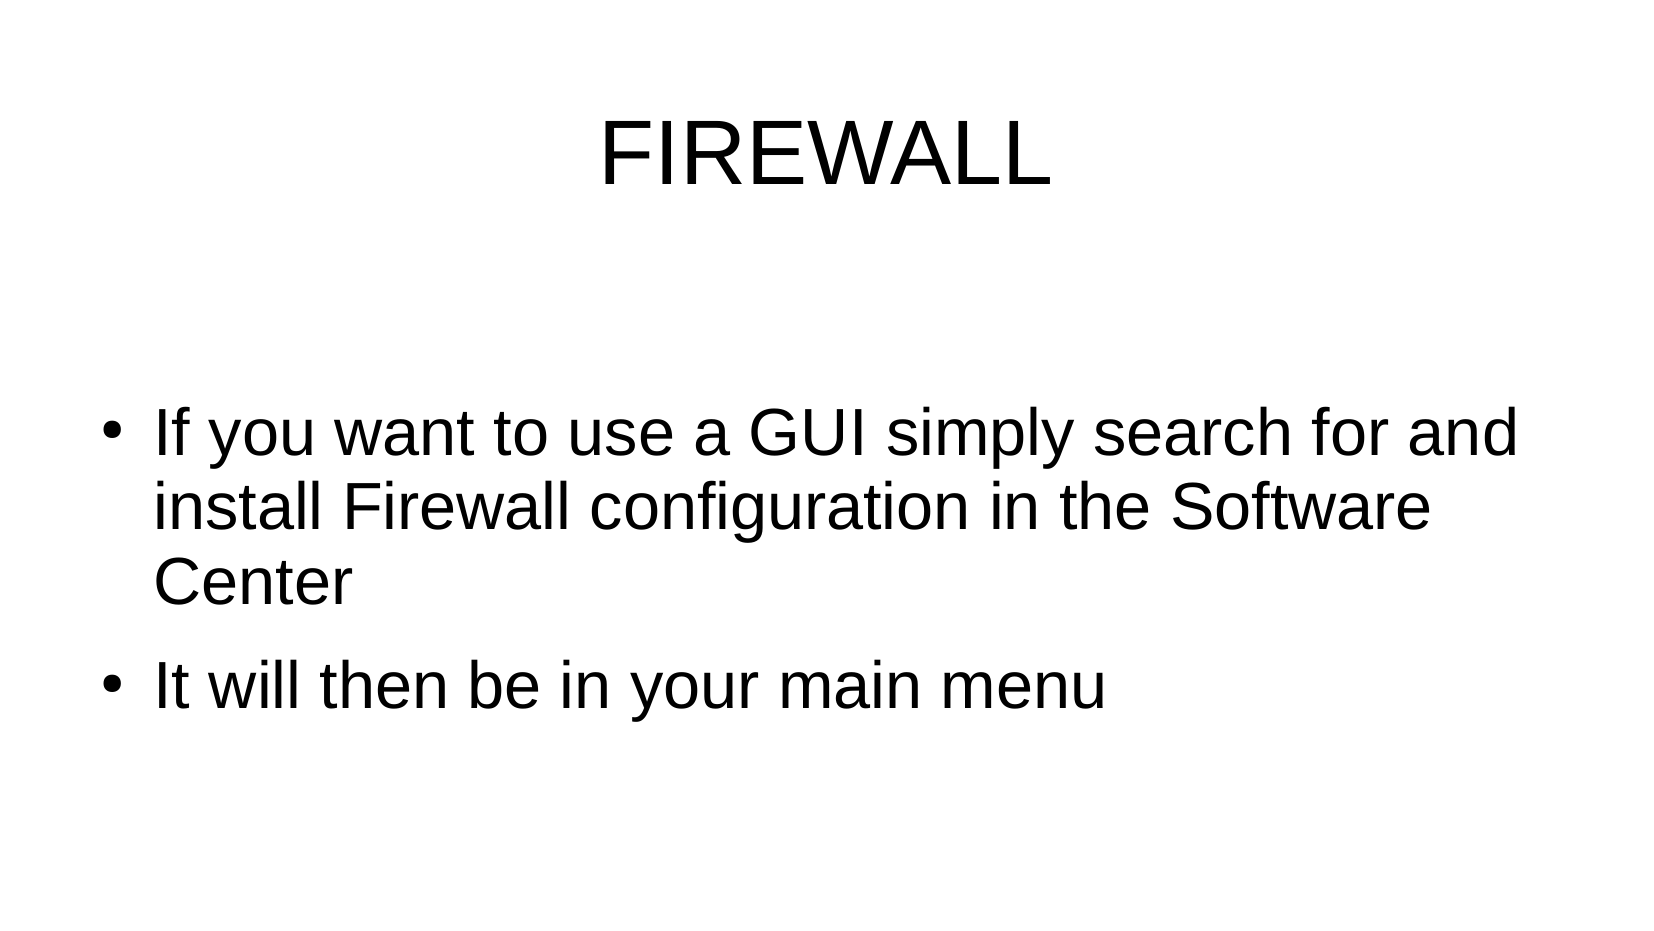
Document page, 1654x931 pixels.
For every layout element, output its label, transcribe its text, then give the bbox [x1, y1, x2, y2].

title FIREWALL [82, 49, 1571, 257]
list If you want to use a GUI simply search for and install Firewall configuration in the Software Center It will then be in your main menu [82, 290, 1571, 931]
